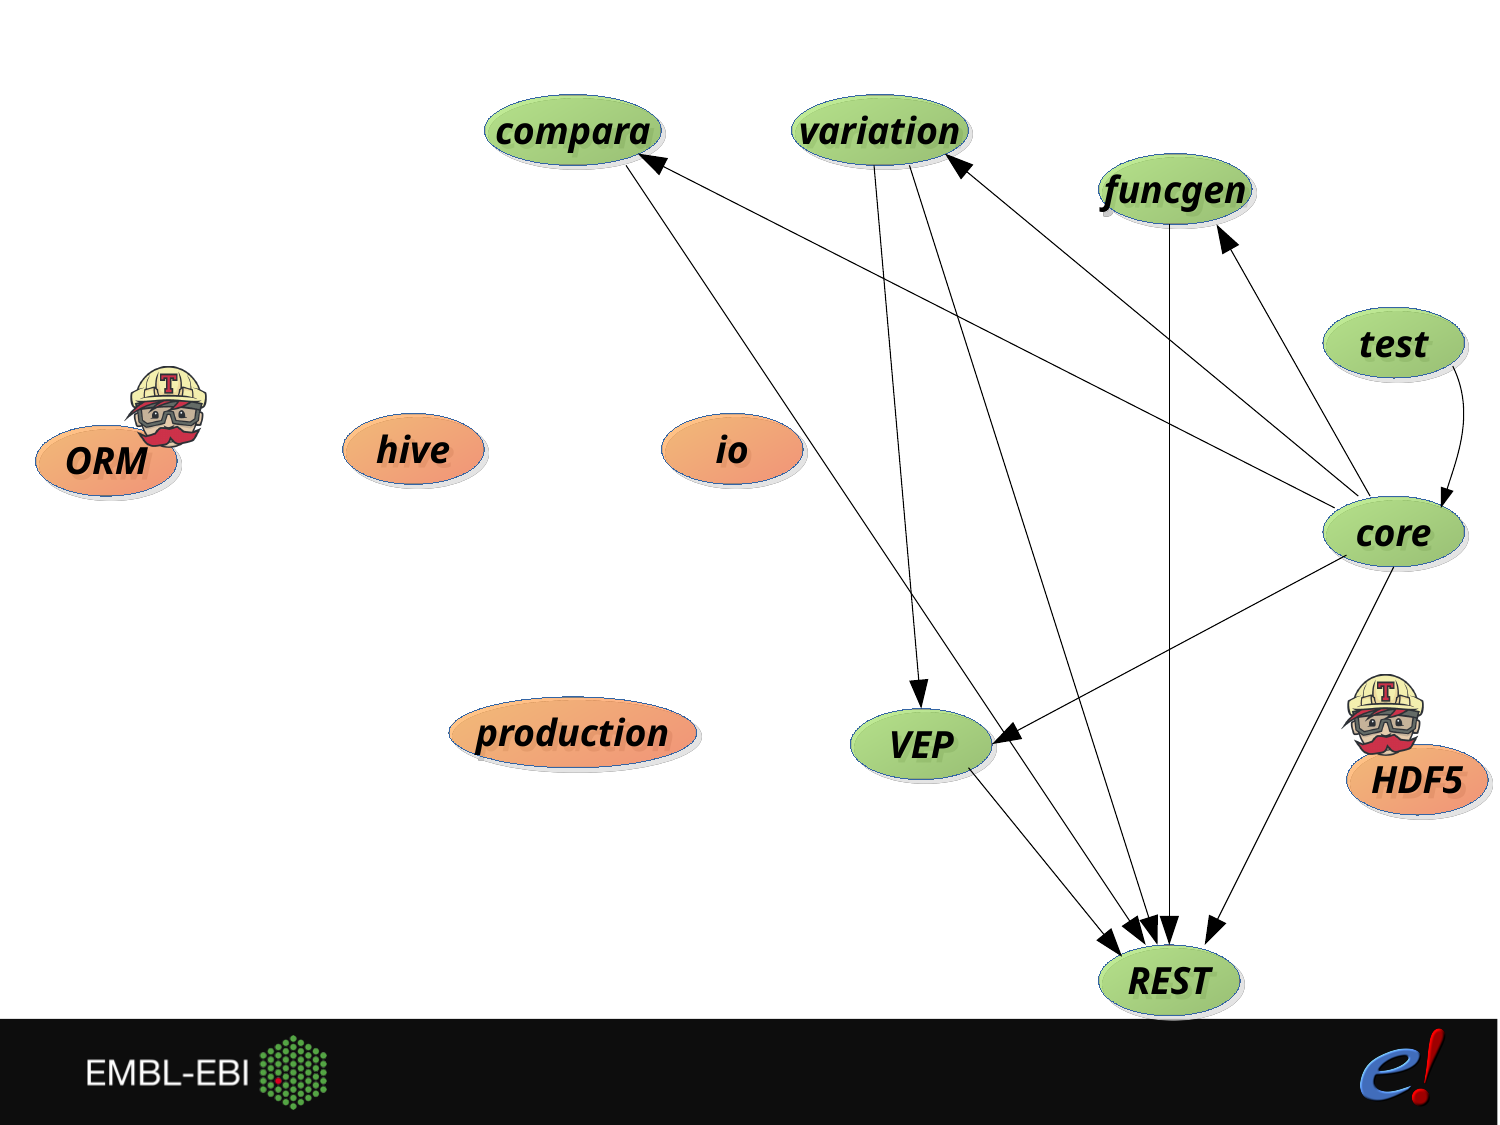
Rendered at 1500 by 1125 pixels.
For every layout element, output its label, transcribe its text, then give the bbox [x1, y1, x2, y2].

picture [1341, 674, 1430, 756]
text_box VEP [850, 708, 993, 780]
text_box variation [791, 94, 969, 166]
text_box io [661, 413, 804, 485]
text_box test [1322, 307, 1465, 379]
text_box ORM [128, 448, 139, 467]
picture [1357, 1026, 1448, 1112]
text_box HDF5 [1346, 744, 1489, 816]
text_box REST [1098, 944, 1241, 1016]
picture [87, 1035, 327, 1110]
text_box funcgen [1098, 153, 1253, 225]
text_box hive [342, 413, 485, 485]
text_box compara [484, 94, 662, 166]
picture [124, 366, 213, 448]
text_box core [1322, 496, 1465, 567]
text_box production [448, 696, 697, 768]
text_box ORM [35, 425, 178, 497]
